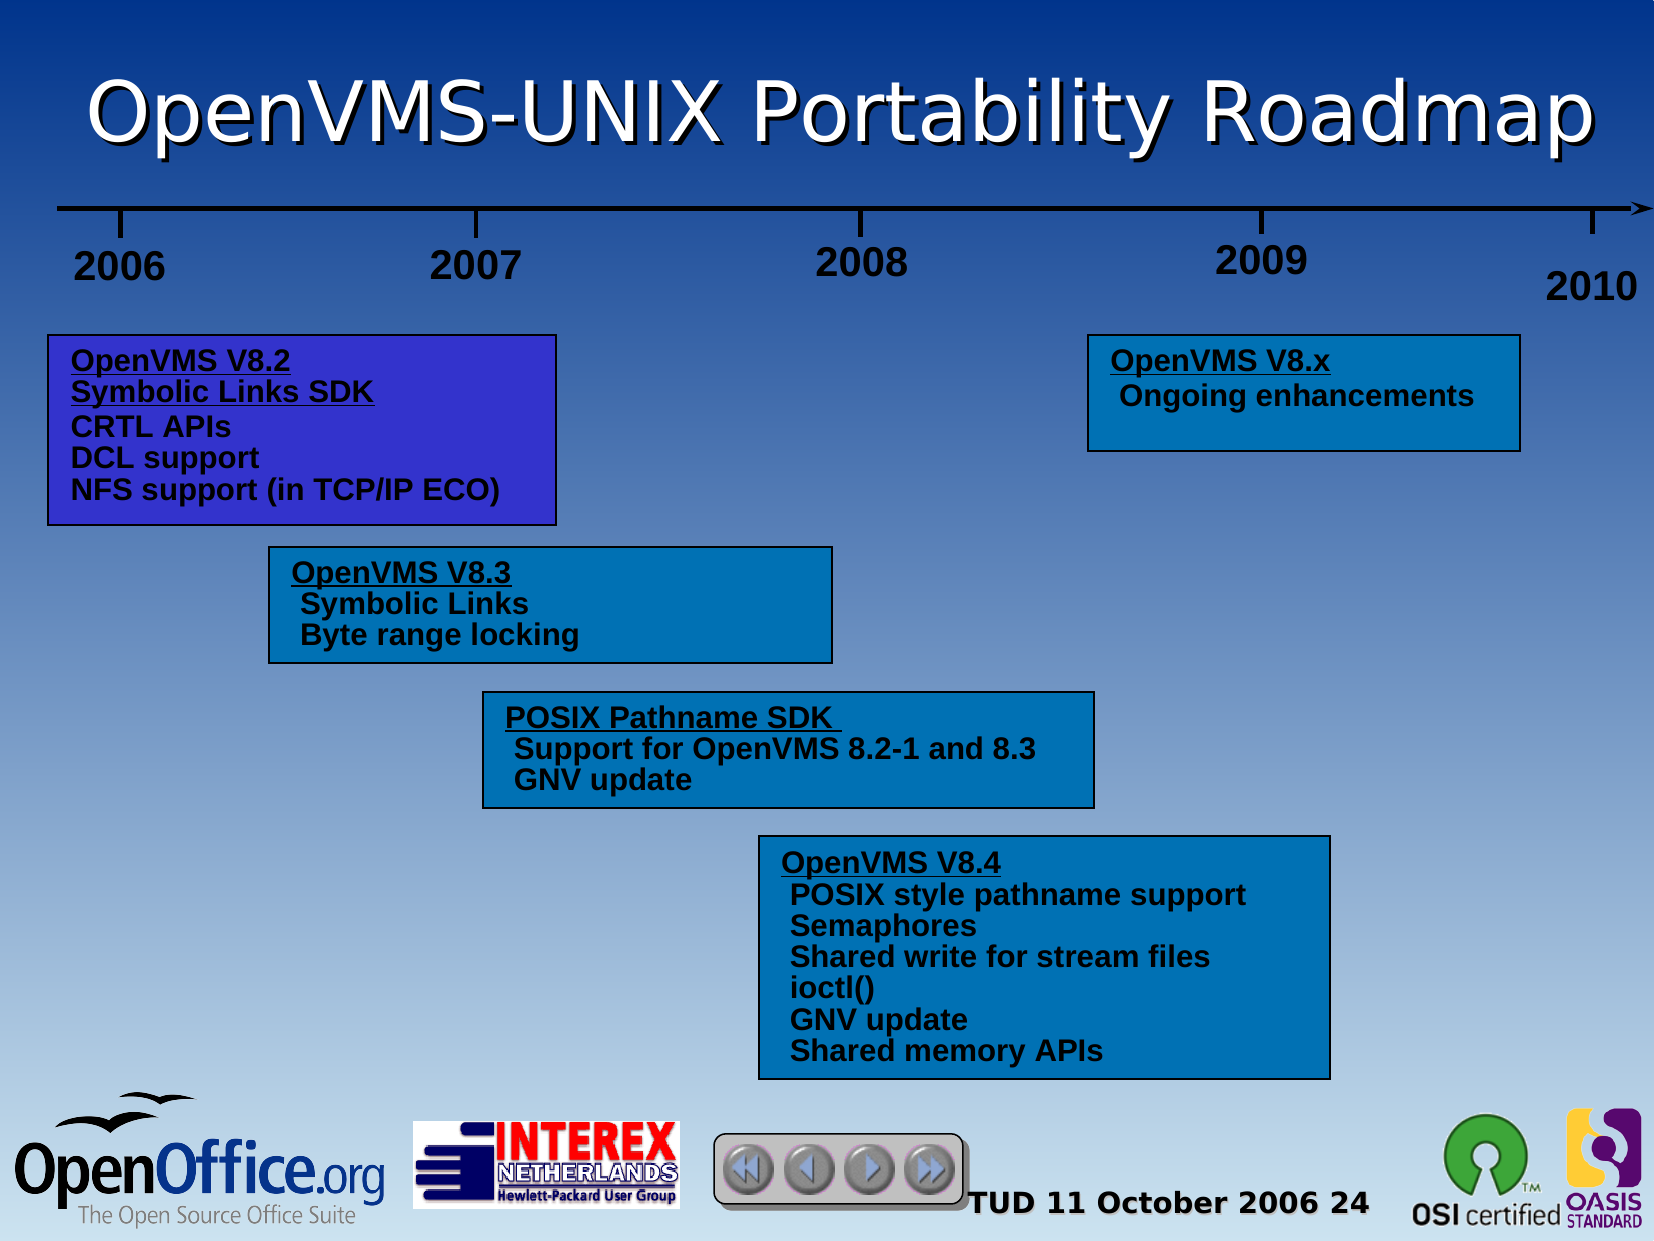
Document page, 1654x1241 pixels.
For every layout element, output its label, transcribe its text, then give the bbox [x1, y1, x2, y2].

title OpenVMS-UNIX Portability Roadmap [59, 49, 1625, 178]
text_box TUD 11 October 2006 32 [974, 1181, 1500, 1241]
text_box OpenVMS V8.2 Symbolic Links SDK CRTL APIs DCL support NFS support (in TCP/IP ECO) [48, 335, 556, 526]
picture [784, 1144, 835, 1195]
text_box 2008 [798, 230, 926, 294]
picture [413, 1121, 680, 1209]
picture [15, 1092, 384, 1229]
text_box 2006 [56, 234, 184, 298]
text_box OpenVMS V8.x Ongoing enhancements [1088, 335, 1521, 452]
text_box 2010 [1529, 254, 1654, 318]
picture [1405, 1102, 1654, 1238]
text_box POSIX Pathname SDK Support for OpenVMS 8.2-1 and 8.3 GNV update [482, 692, 1095, 809]
text_box [714, 1133, 963, 1204]
text_box OpenVMS V8.3 Symbolic Links Byte range locking [268, 546, 832, 664]
text_box OpenVMS V8.4 POSIX style pathname support Semaphores Shared write for stream files ioctl() GNV update Shared memory APIs [758, 836, 1331, 1080]
text_box 2009 [1198, 228, 1325, 292]
picture [723, 1144, 774, 1195]
text_box 2007 [413, 233, 540, 297]
picture [844, 1144, 895, 1195]
picture [904, 1144, 955, 1195]
